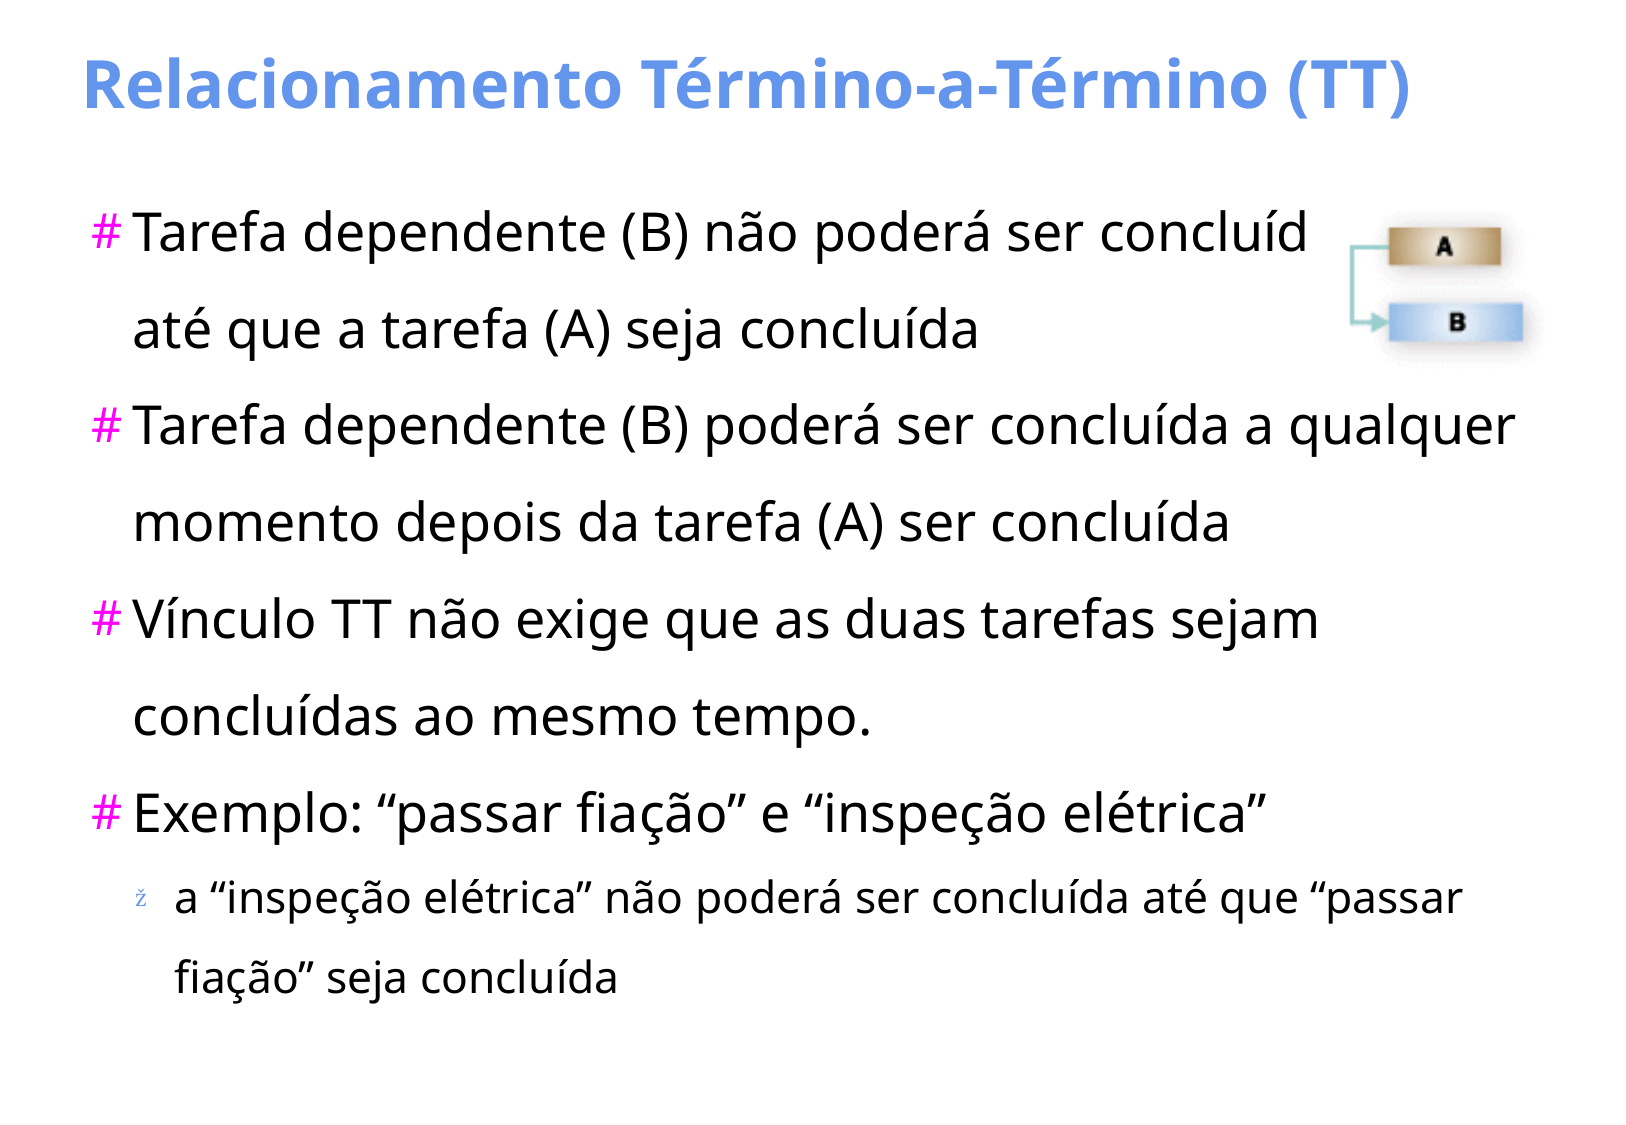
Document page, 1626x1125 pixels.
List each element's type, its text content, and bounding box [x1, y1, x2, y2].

picture [1311, 196, 1559, 378]
title Relacionamento Término-a-Término (TT) [81, 41, 1544, 122]
list Tarefa dependente (B) não poderá ser concluída até que a tarefa (A) seja concluída Tarefa dependente (B) poderá ser concluída a qualquer momento depois da tarefa (A) ser concluída Vínculo TT não exige que as duas tarefas sejam concluídas ao mesmo tempo. Exemplo: “passar fiação” e “inspeção elétrica” a “inspeção elétrica” não poderá ser concluída até que “passar fiação” seja concluída [81, 165, 1544, 1016]
